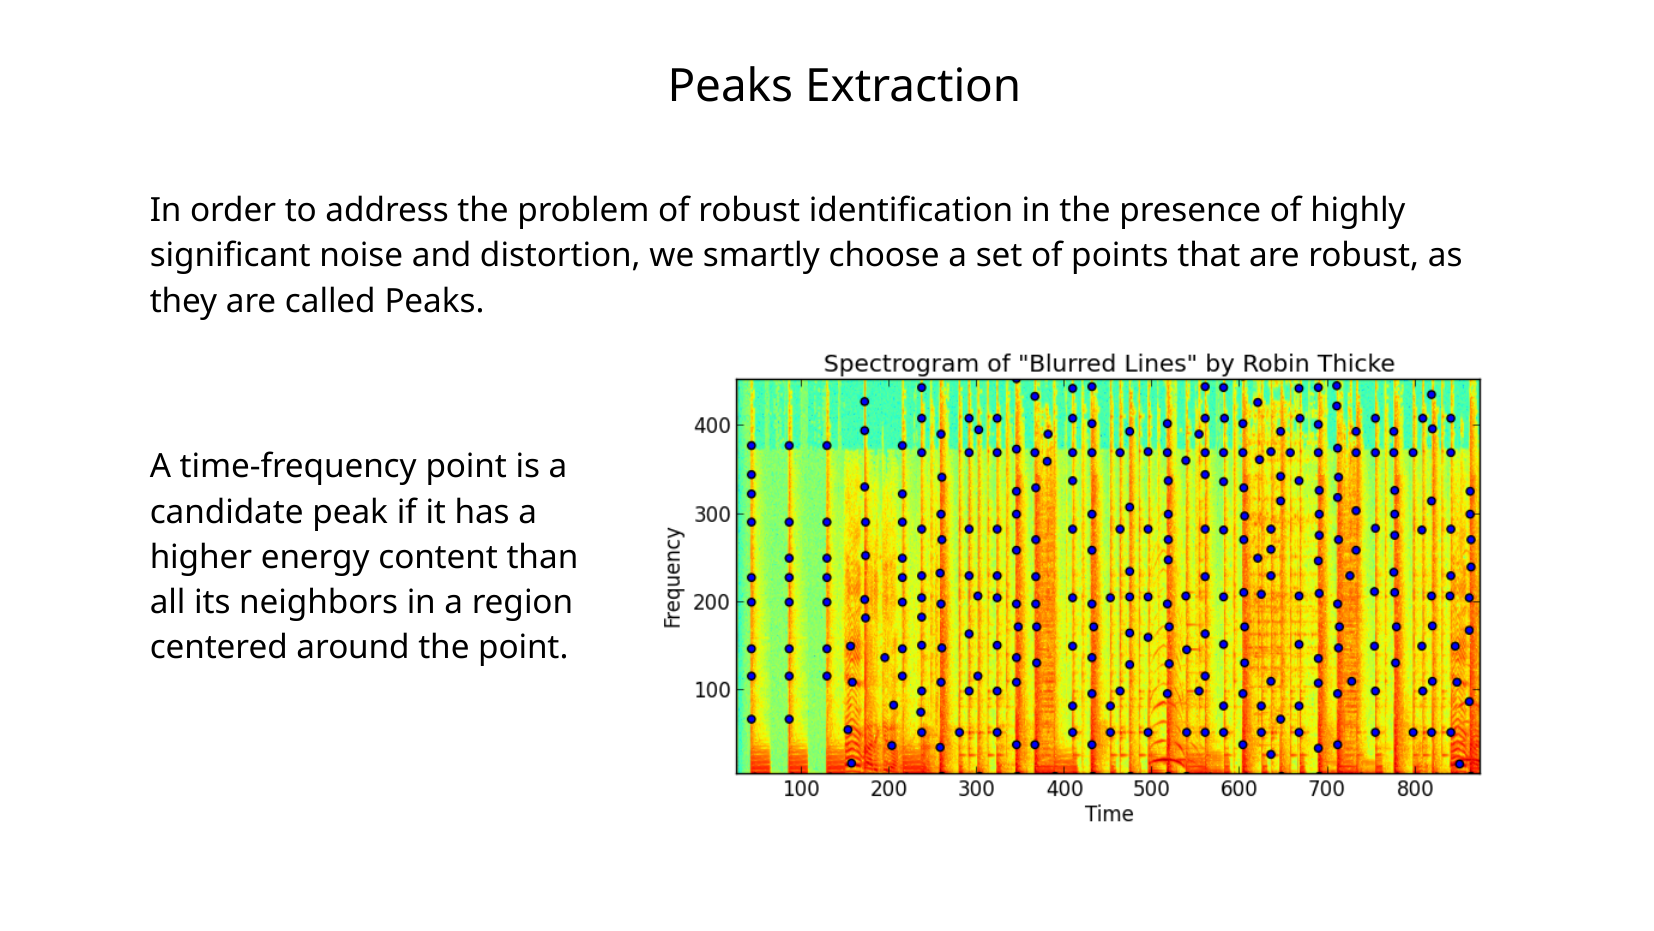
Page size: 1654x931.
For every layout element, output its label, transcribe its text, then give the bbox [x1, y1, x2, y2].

picture [645, 314, 1530, 843]
text_box Peaks Extraction [242, 45, 1411, 136]
text_box A time-frequency point is a candidate peak if it has a higher energy content than all its neighbors in a region centered around the point. [135, 435, 631, 766]
text_box In order to address the problem of robust identification in the presence of highly significant noise and distortion, we smartly choose a set of points that are robust, as they are called Peaks. [135, 178, 1516, 375]
